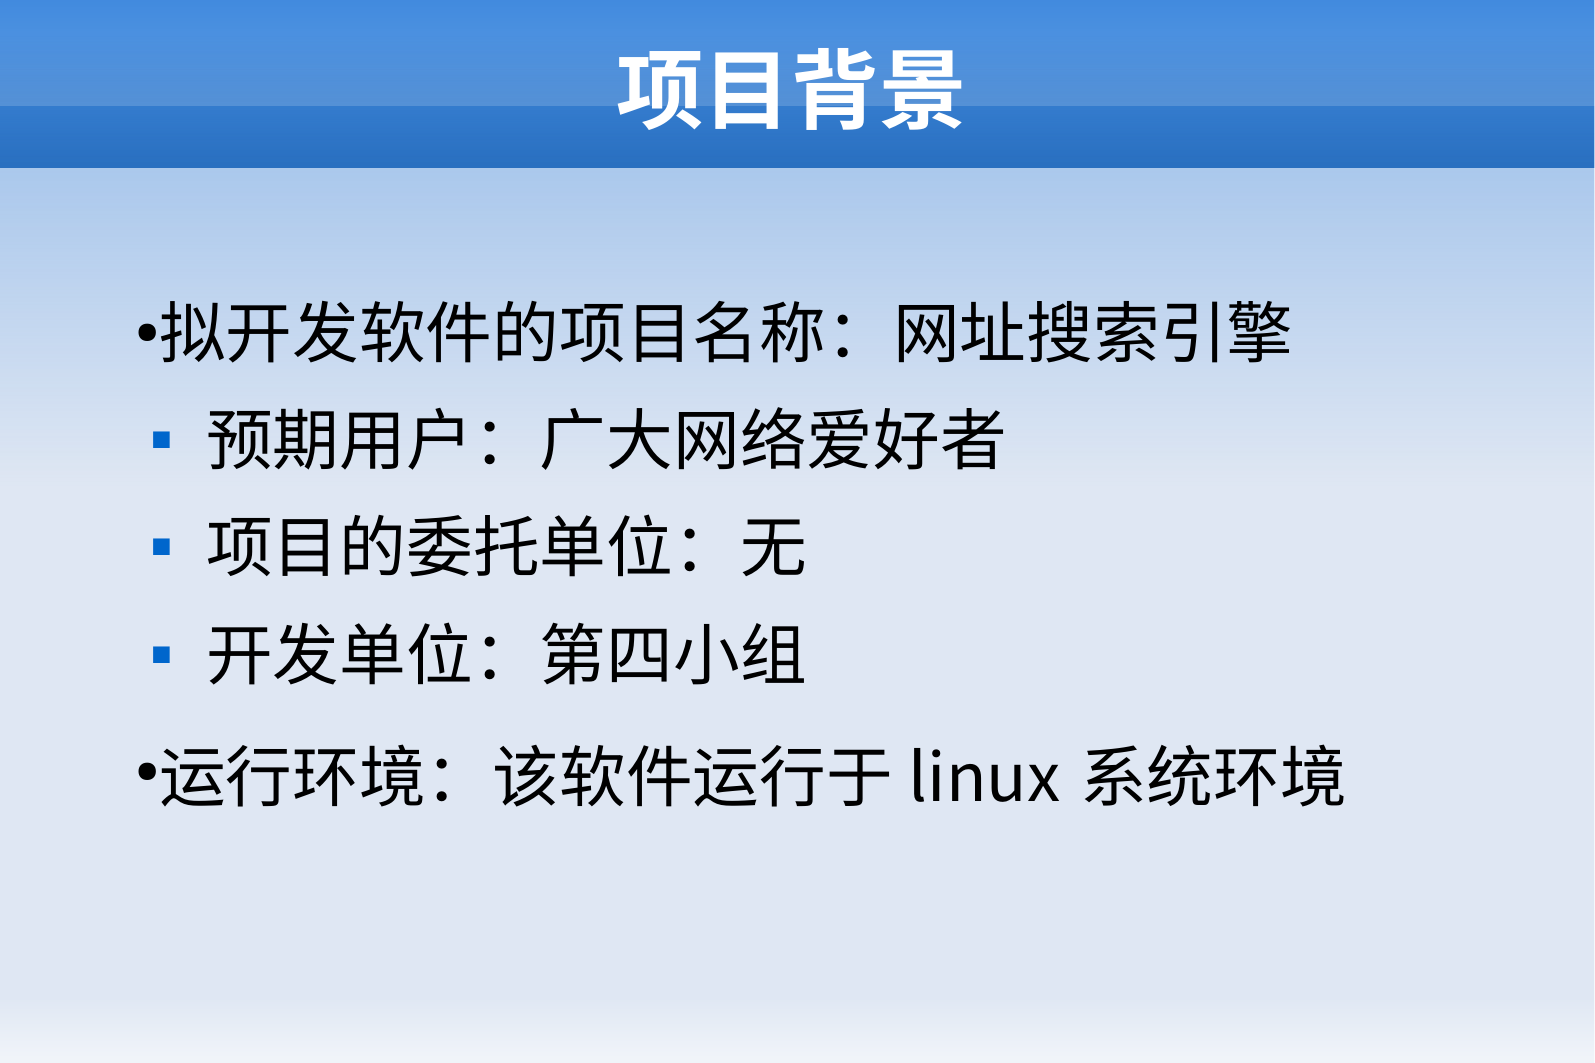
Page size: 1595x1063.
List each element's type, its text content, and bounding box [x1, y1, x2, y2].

picture [0, 0, 1595, 1063]
list 拟开发软件的项目名称：网址搜索引擎 预期用户：广大网络爱好者 项目的委托单位：无 开发单位：第四小组 运行环境：该软件运行于linux系统环境 [135, 295, 1477, 966]
title 项目背景 [74, 0, 1510, 178]
